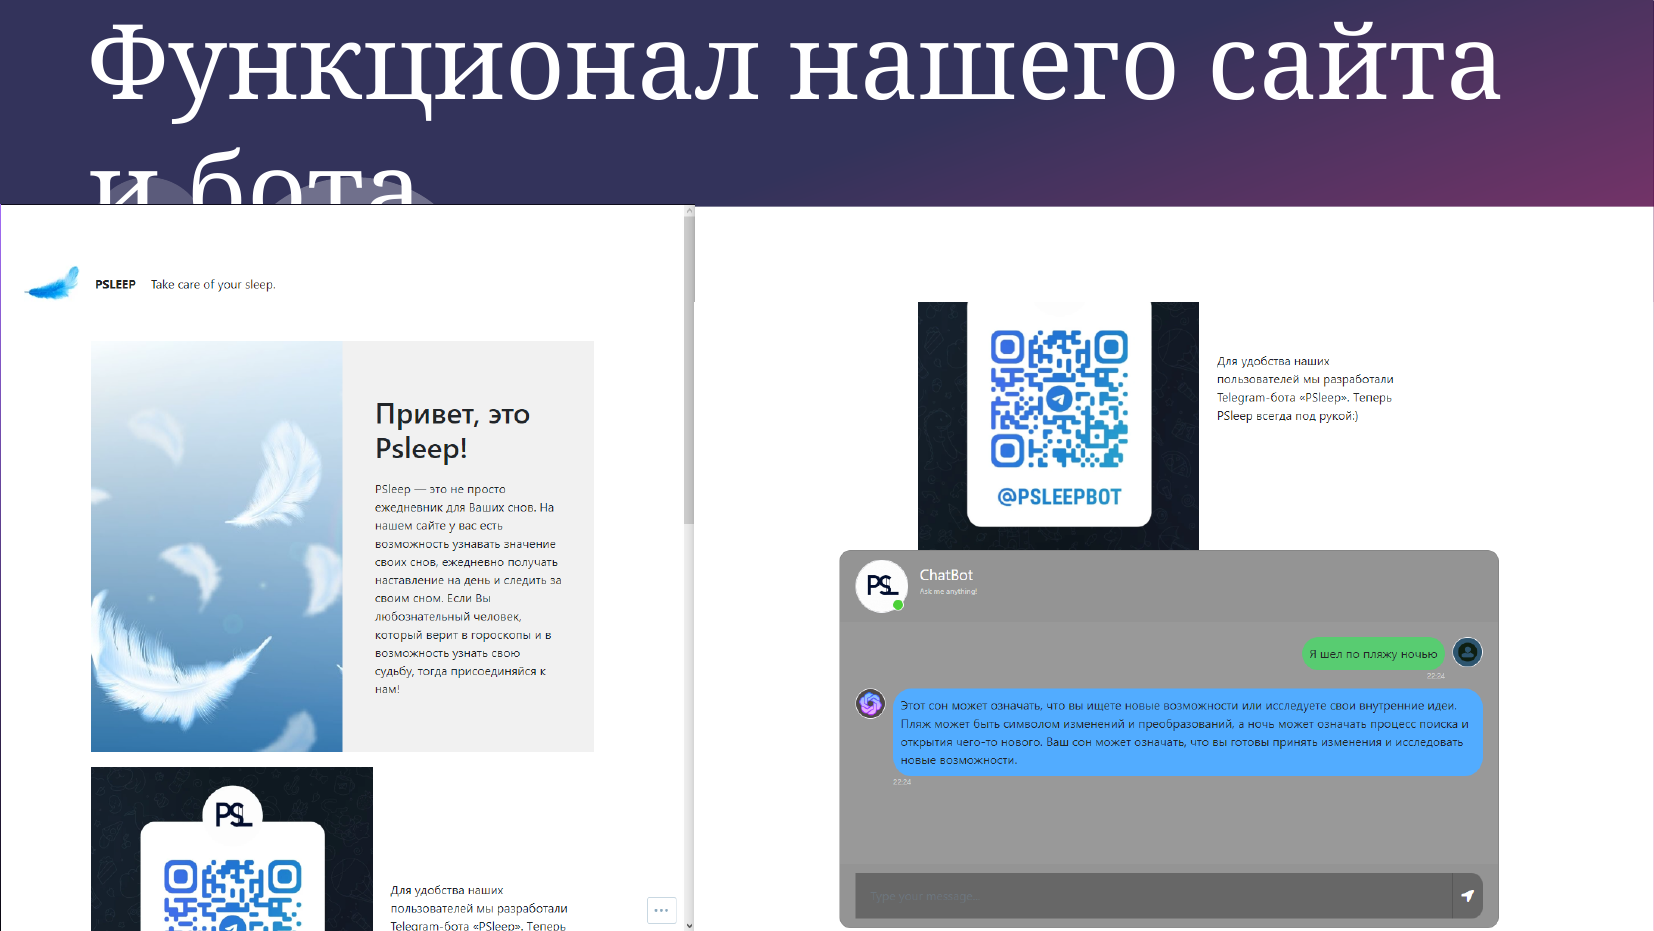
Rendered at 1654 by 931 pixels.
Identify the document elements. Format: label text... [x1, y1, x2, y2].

picture [0, 204, 1654, 931]
title Функционал нашего сайта и бота [88, 44, 1565, 207]
